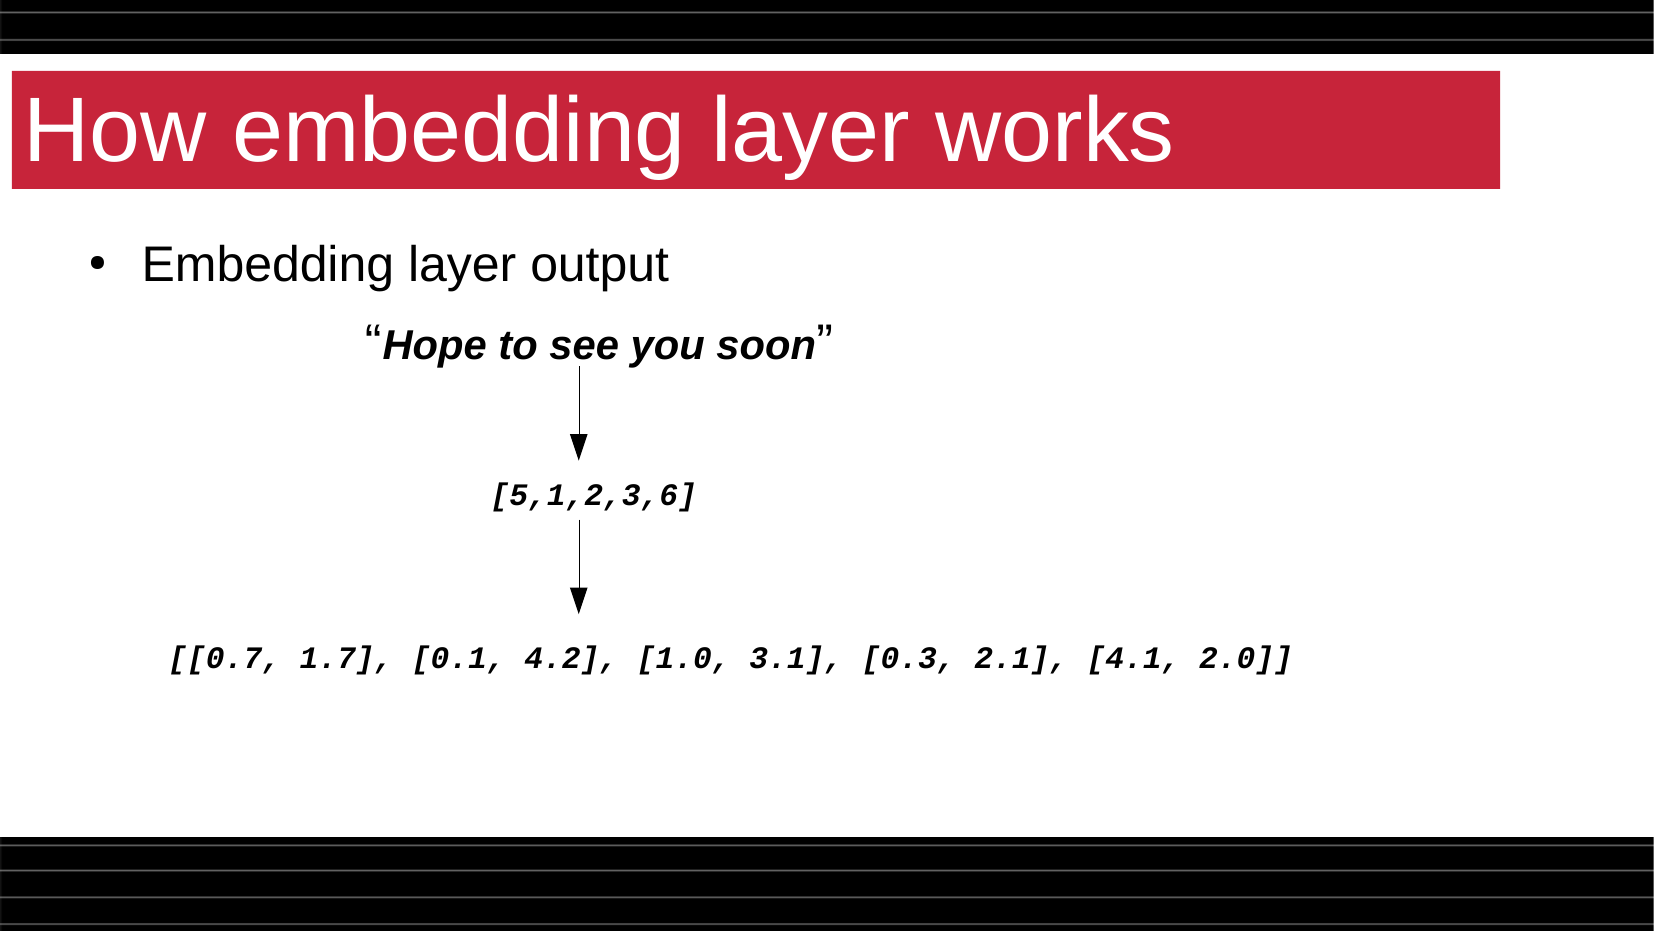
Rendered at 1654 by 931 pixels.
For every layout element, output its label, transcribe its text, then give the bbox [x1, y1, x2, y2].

list Embedding layer output “Hope to see you soon” [70, 236, 1489, 804]
title How embedding layer works [11, 70, 1501, 189]
text_box Hope to see you soonHope to see you [0, 1, 2 [5,1,2,3,6] 4] [413, 448, 942, 547]
text_box [[0.7, 1.7], [0.1, 4.2], [1.0, 3.1], [0.3, 2.1], [4.1, 2.0]] [153, 634, 1312, 721]
picture [0, 837, 1654, 931]
picture [0, 0, 1654, 54]
